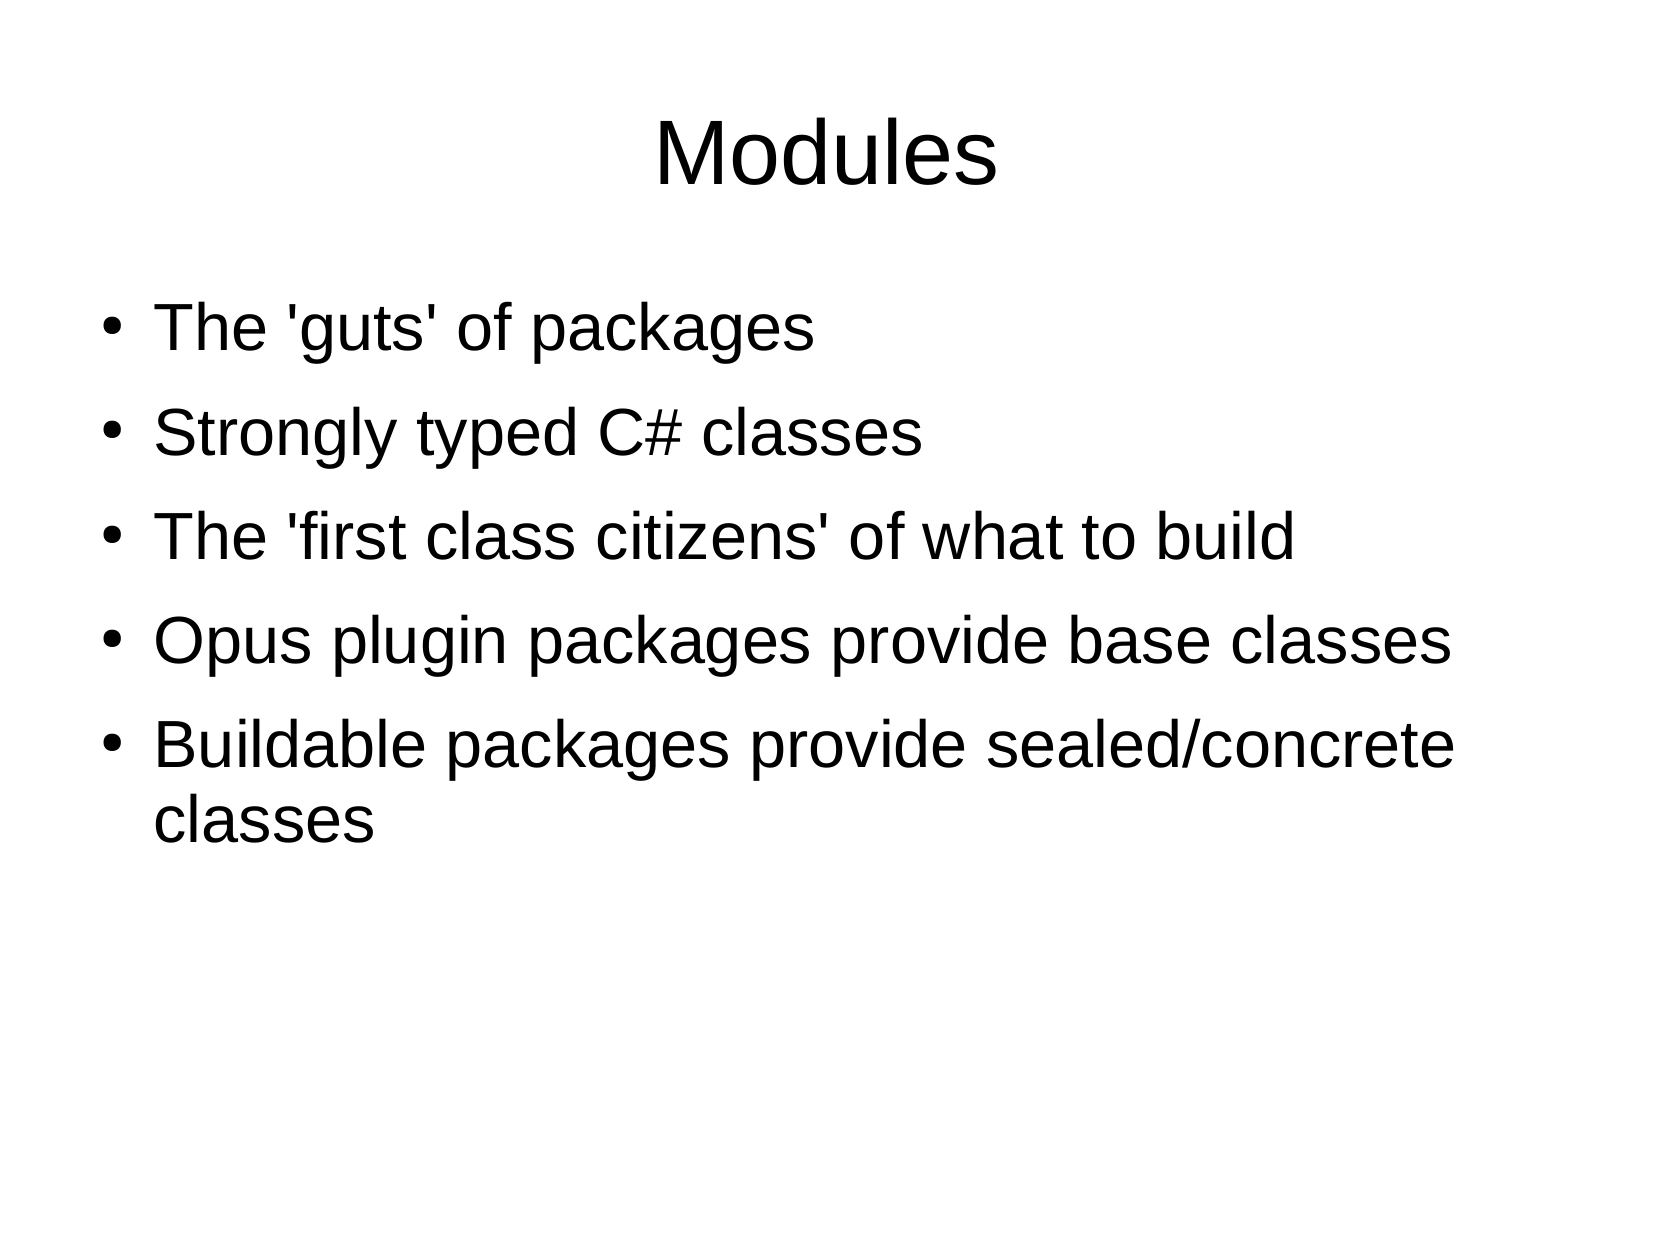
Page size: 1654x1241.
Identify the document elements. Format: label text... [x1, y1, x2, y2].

list The 'guts' of packages Strongly typed C# classes The 'first class citizens' of what to build Opus plugin packages provide base classes Buildable packages provide sealed/concrete classes [82, 290, 1571, 1109]
title Modules [82, 49, 1571, 257]
